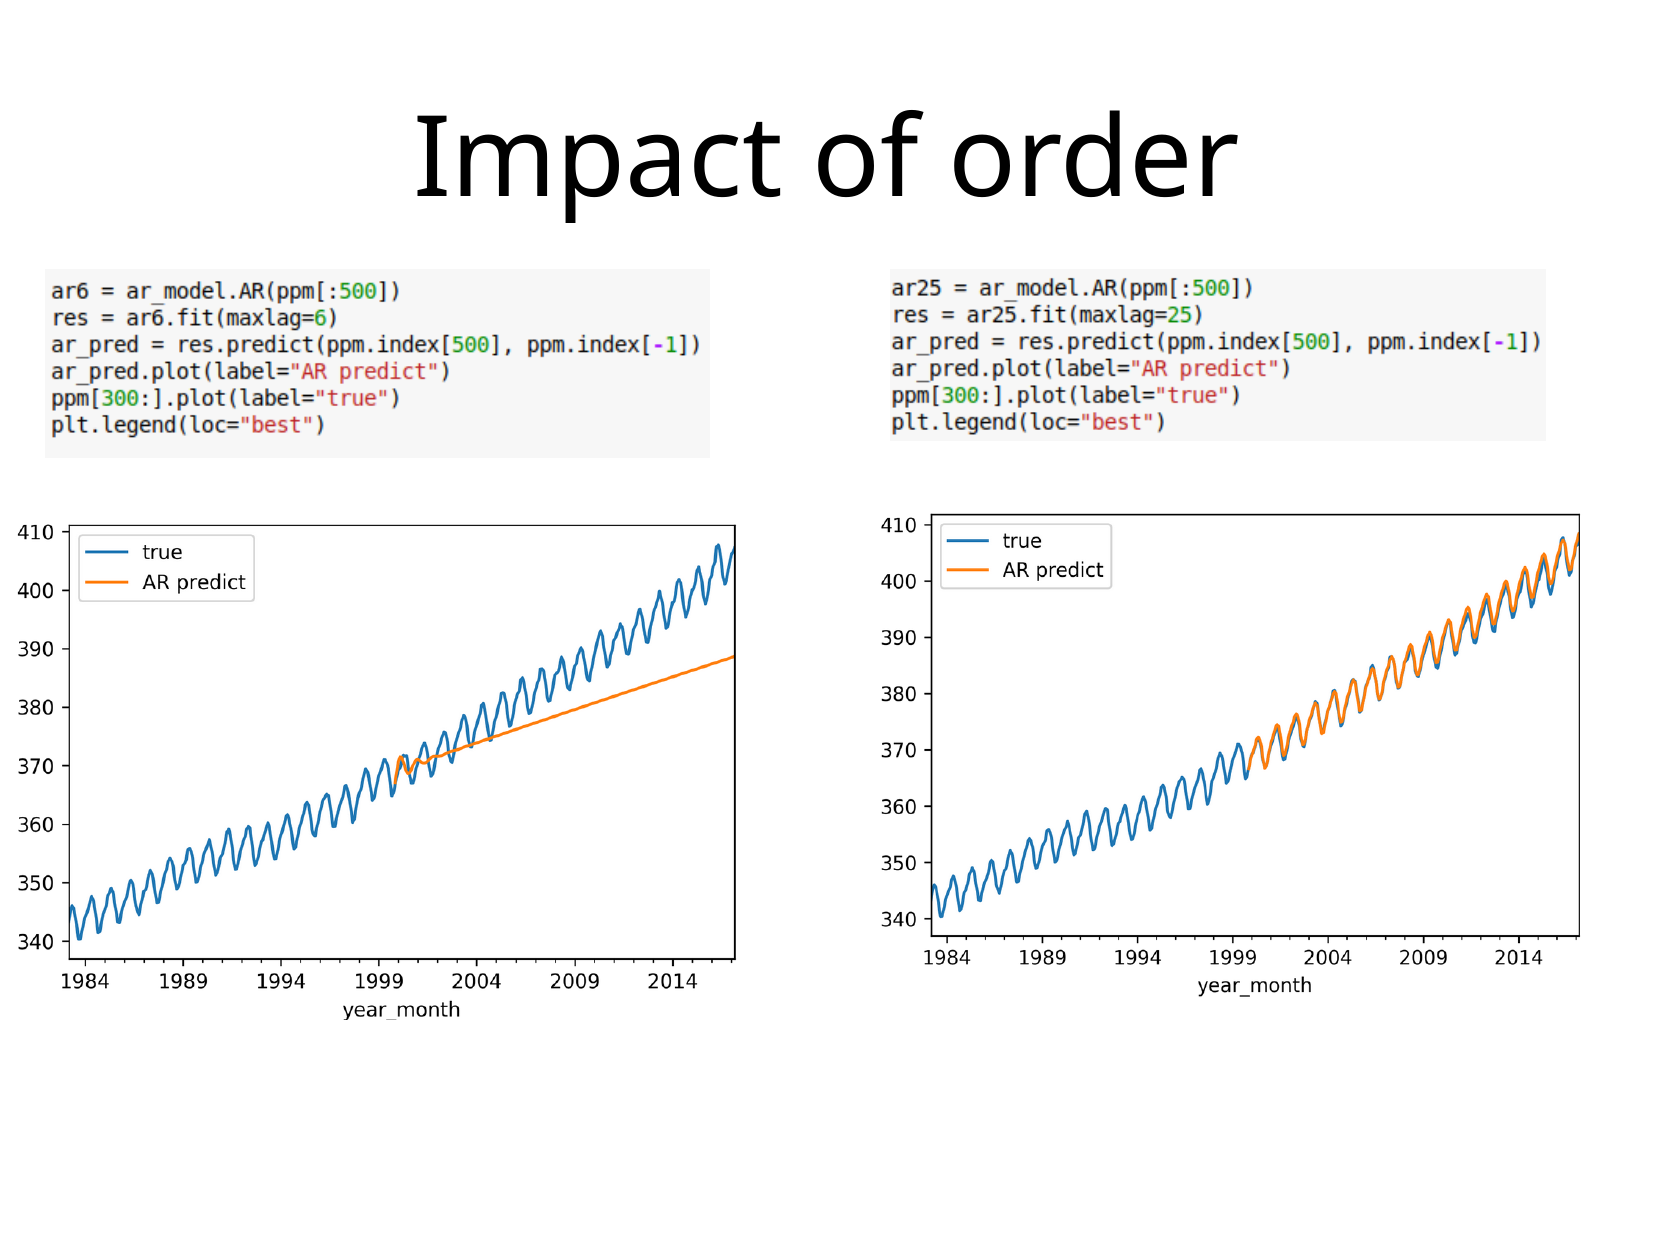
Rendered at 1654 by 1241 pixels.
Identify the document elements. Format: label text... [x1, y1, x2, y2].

picture [45, 269, 710, 458]
picture [890, 269, 1546, 441]
picture [13, 509, 747, 1021]
title Impact of order [82, 49, 1571, 257]
picture [870, 498, 1606, 1006]
